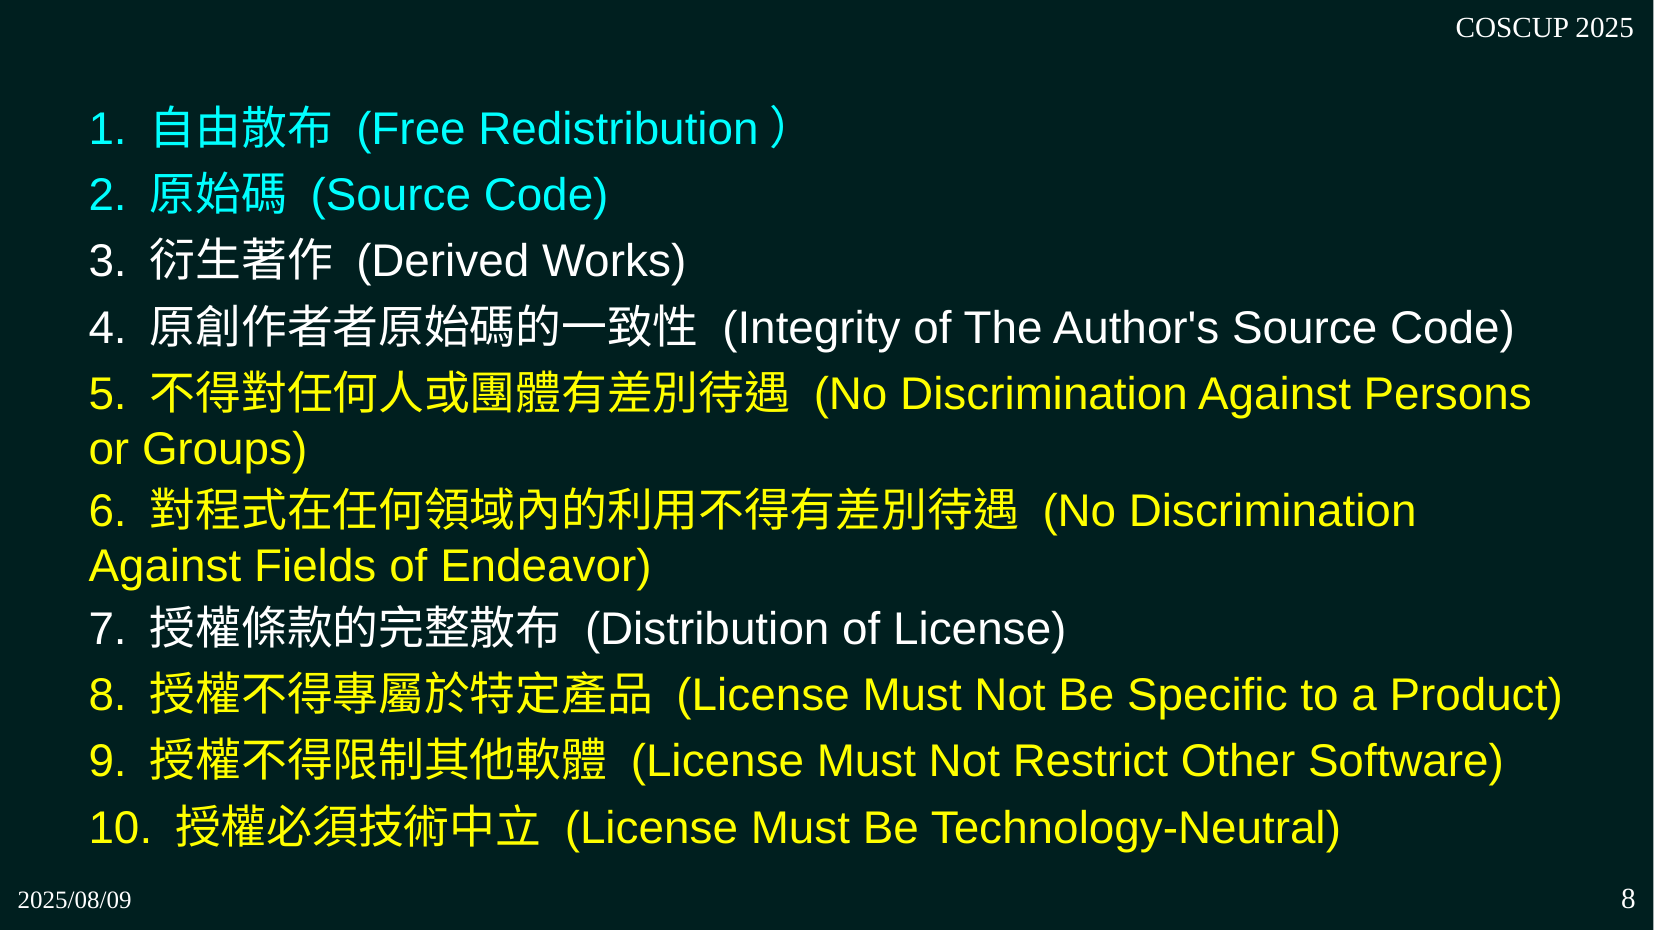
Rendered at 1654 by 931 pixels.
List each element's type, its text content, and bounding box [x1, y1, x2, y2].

subtitle 1. 自由散布 (Free Redistribution） 2. 原始碼 (Source Code) 3. 衍生著作 (Derived Works) 4. 原創作者者原始碼的一致性 (Integrity of The Author's Source Code) 5. 不得對任何人或團體有差別待遇 (No Discrimination Against Persons or Groups) 6. 對程式在任何領域內的利用不得有差別待遇 (No Discrimination Against Fields of Endeavor) 7. 授權條款的完整散布 (Distribution of License) 8. 授權不得專屬於特定產品 (License Must Not Be Specific to a Product) 9. 授權不得限制其他軟體 (License Must Not Restrict Other Software) 10. 授權必須技術中立 (License Must Be Technology-Neutral) [88, 91, 1577, 857]
